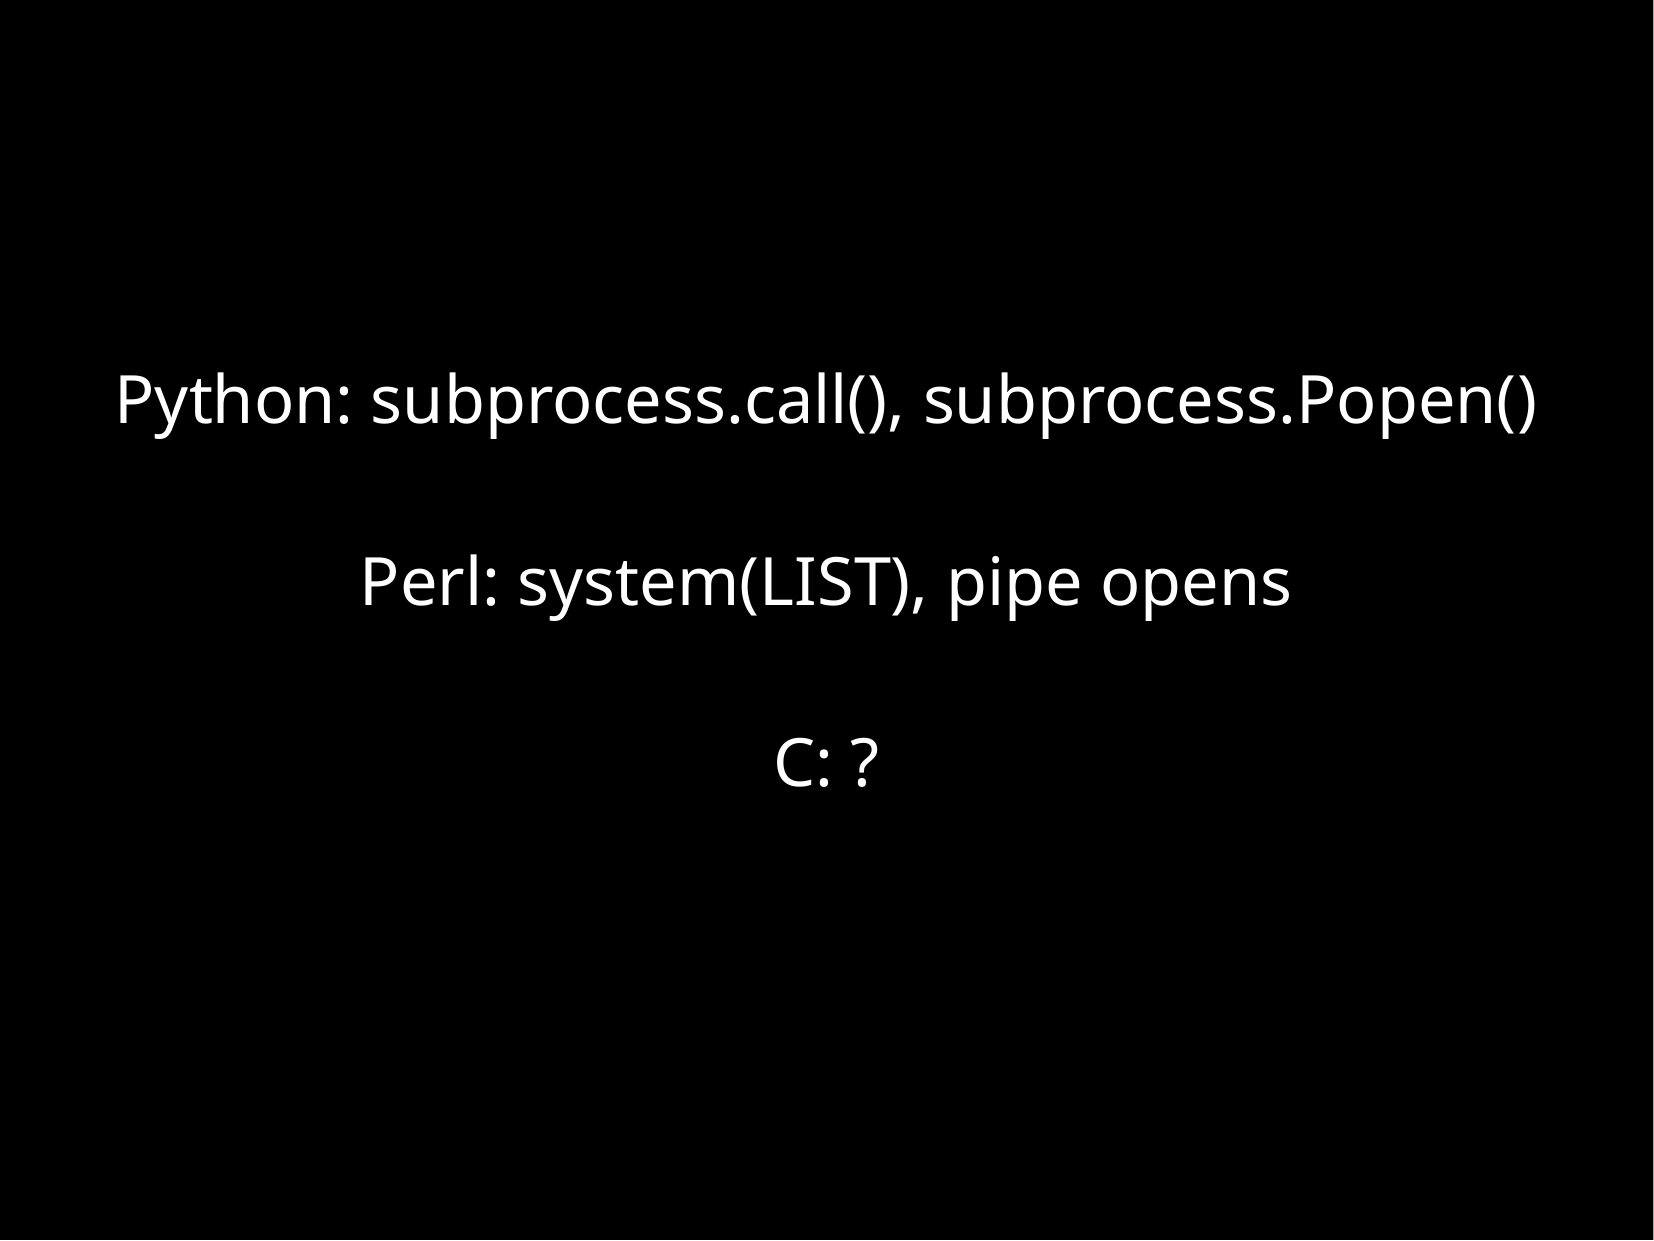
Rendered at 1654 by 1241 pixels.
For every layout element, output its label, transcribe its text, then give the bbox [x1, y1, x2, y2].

subtitle Python: subprocess.call(), subprocess.Popen() Perl: system(LIST), pipe opens C: ? [82, 56, 1571, 1102]
